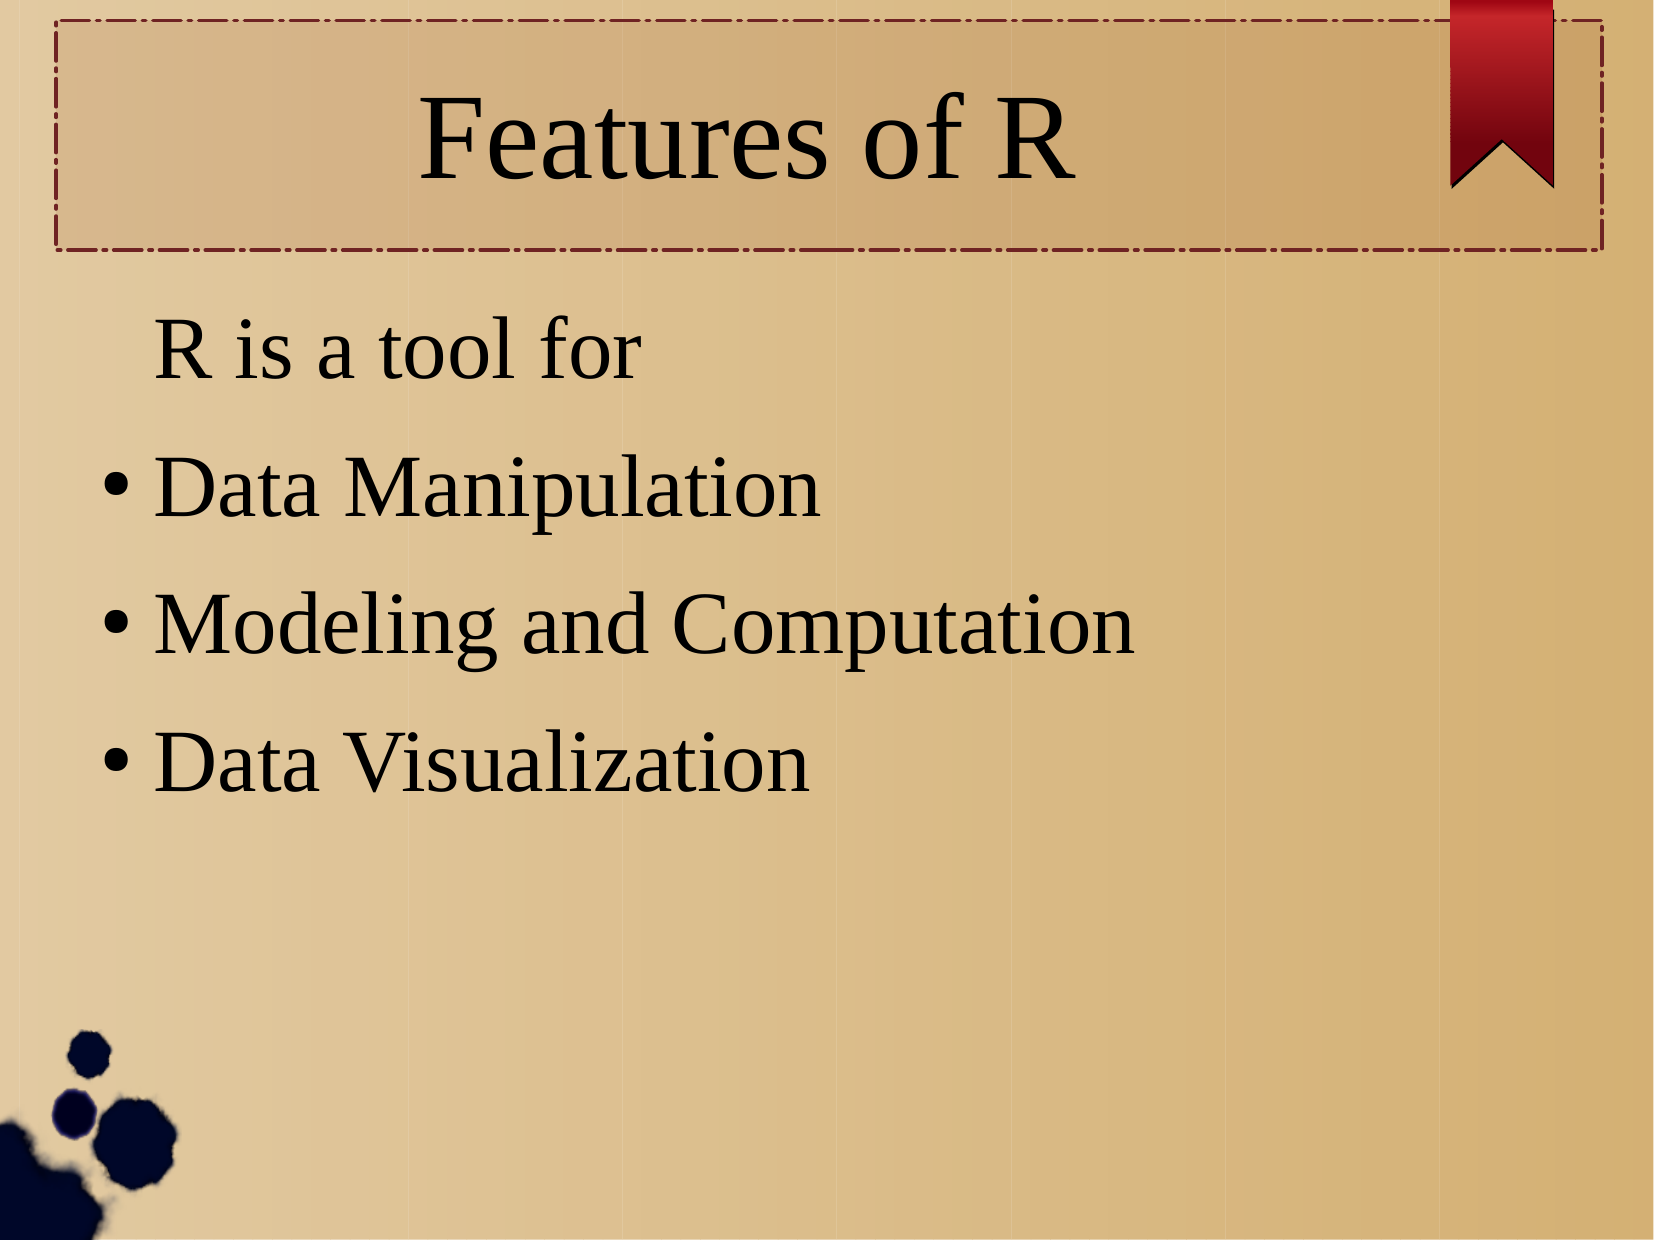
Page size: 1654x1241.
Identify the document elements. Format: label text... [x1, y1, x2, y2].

title Features of R [82, 47, 1412, 229]
list R is a tool for Data Manipulation Modeling and Computation Data Visualization [82, 299, 1571, 1019]
